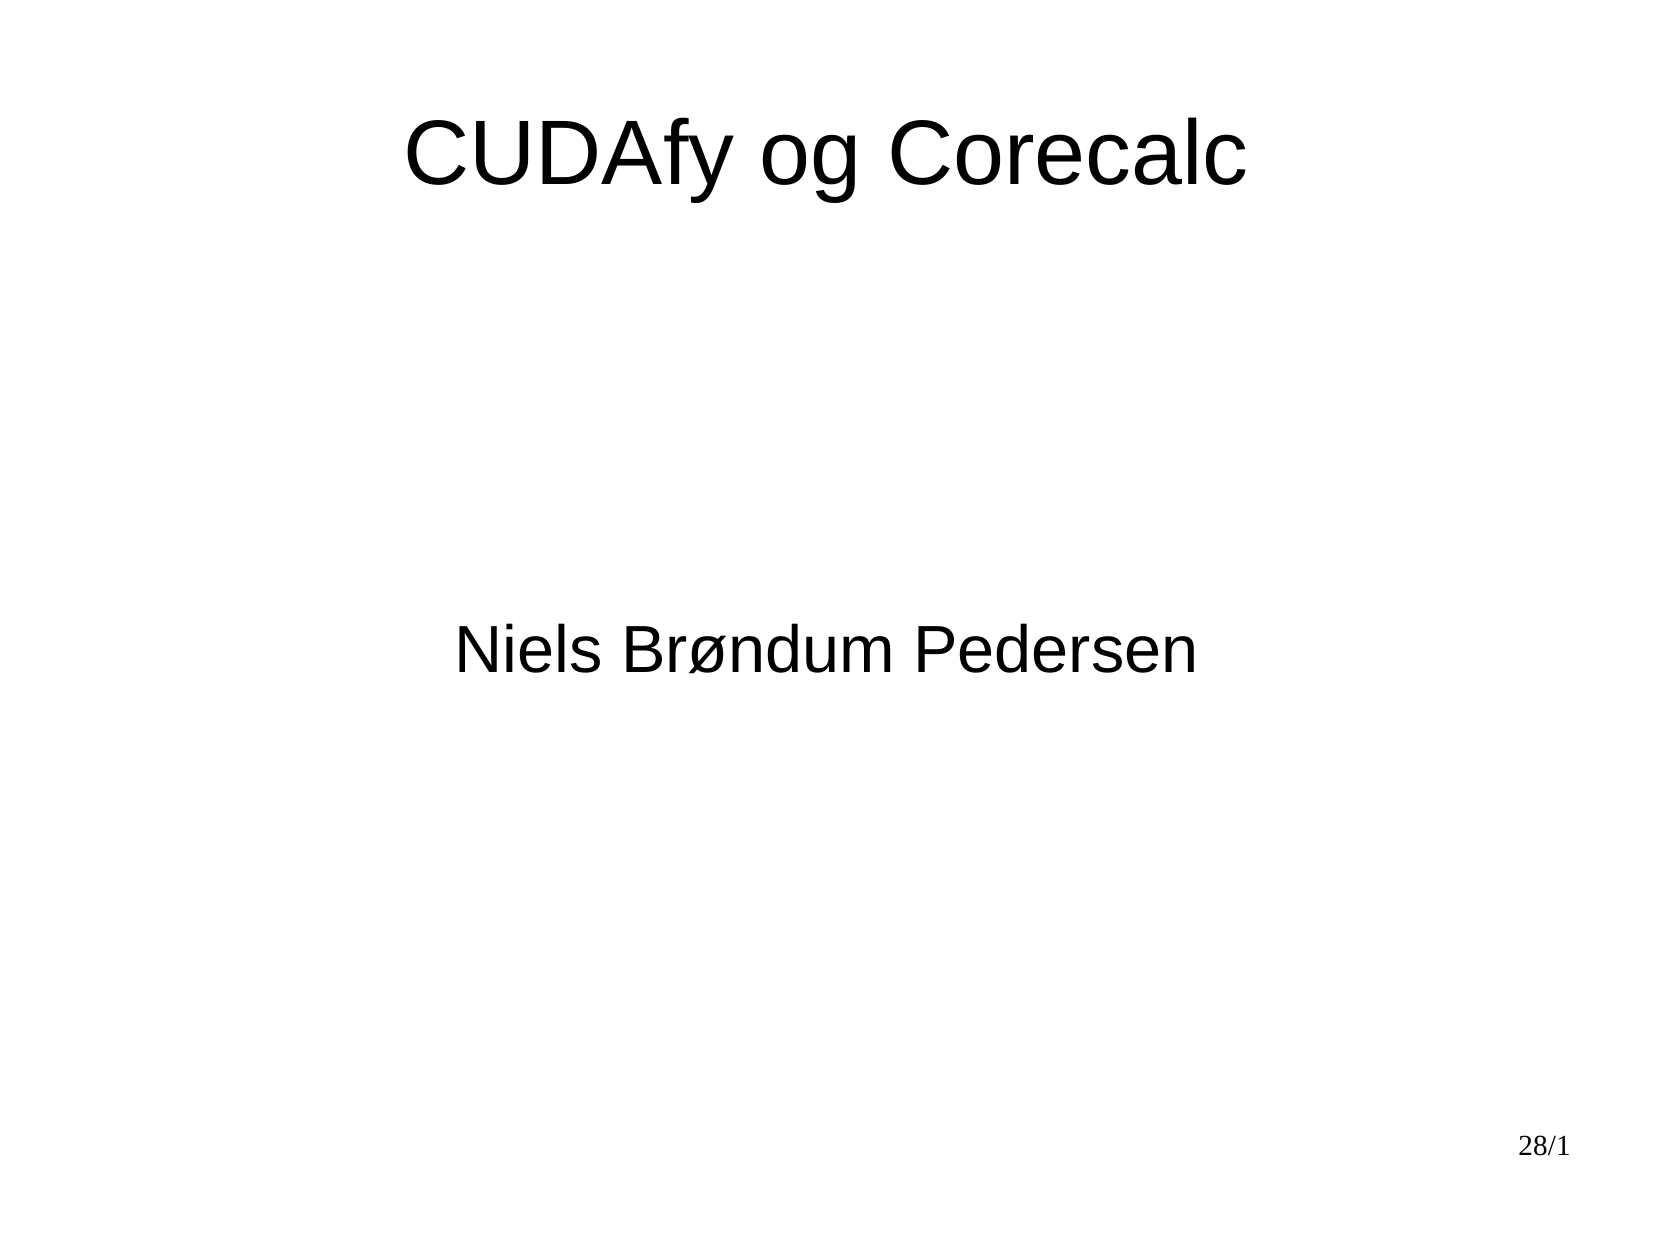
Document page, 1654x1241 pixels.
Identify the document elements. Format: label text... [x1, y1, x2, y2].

title CUDAfy og Corecalc [82, 49, 1571, 257]
subtitle Niels Brøndum Pedersen [82, 290, 1571, 1010]
